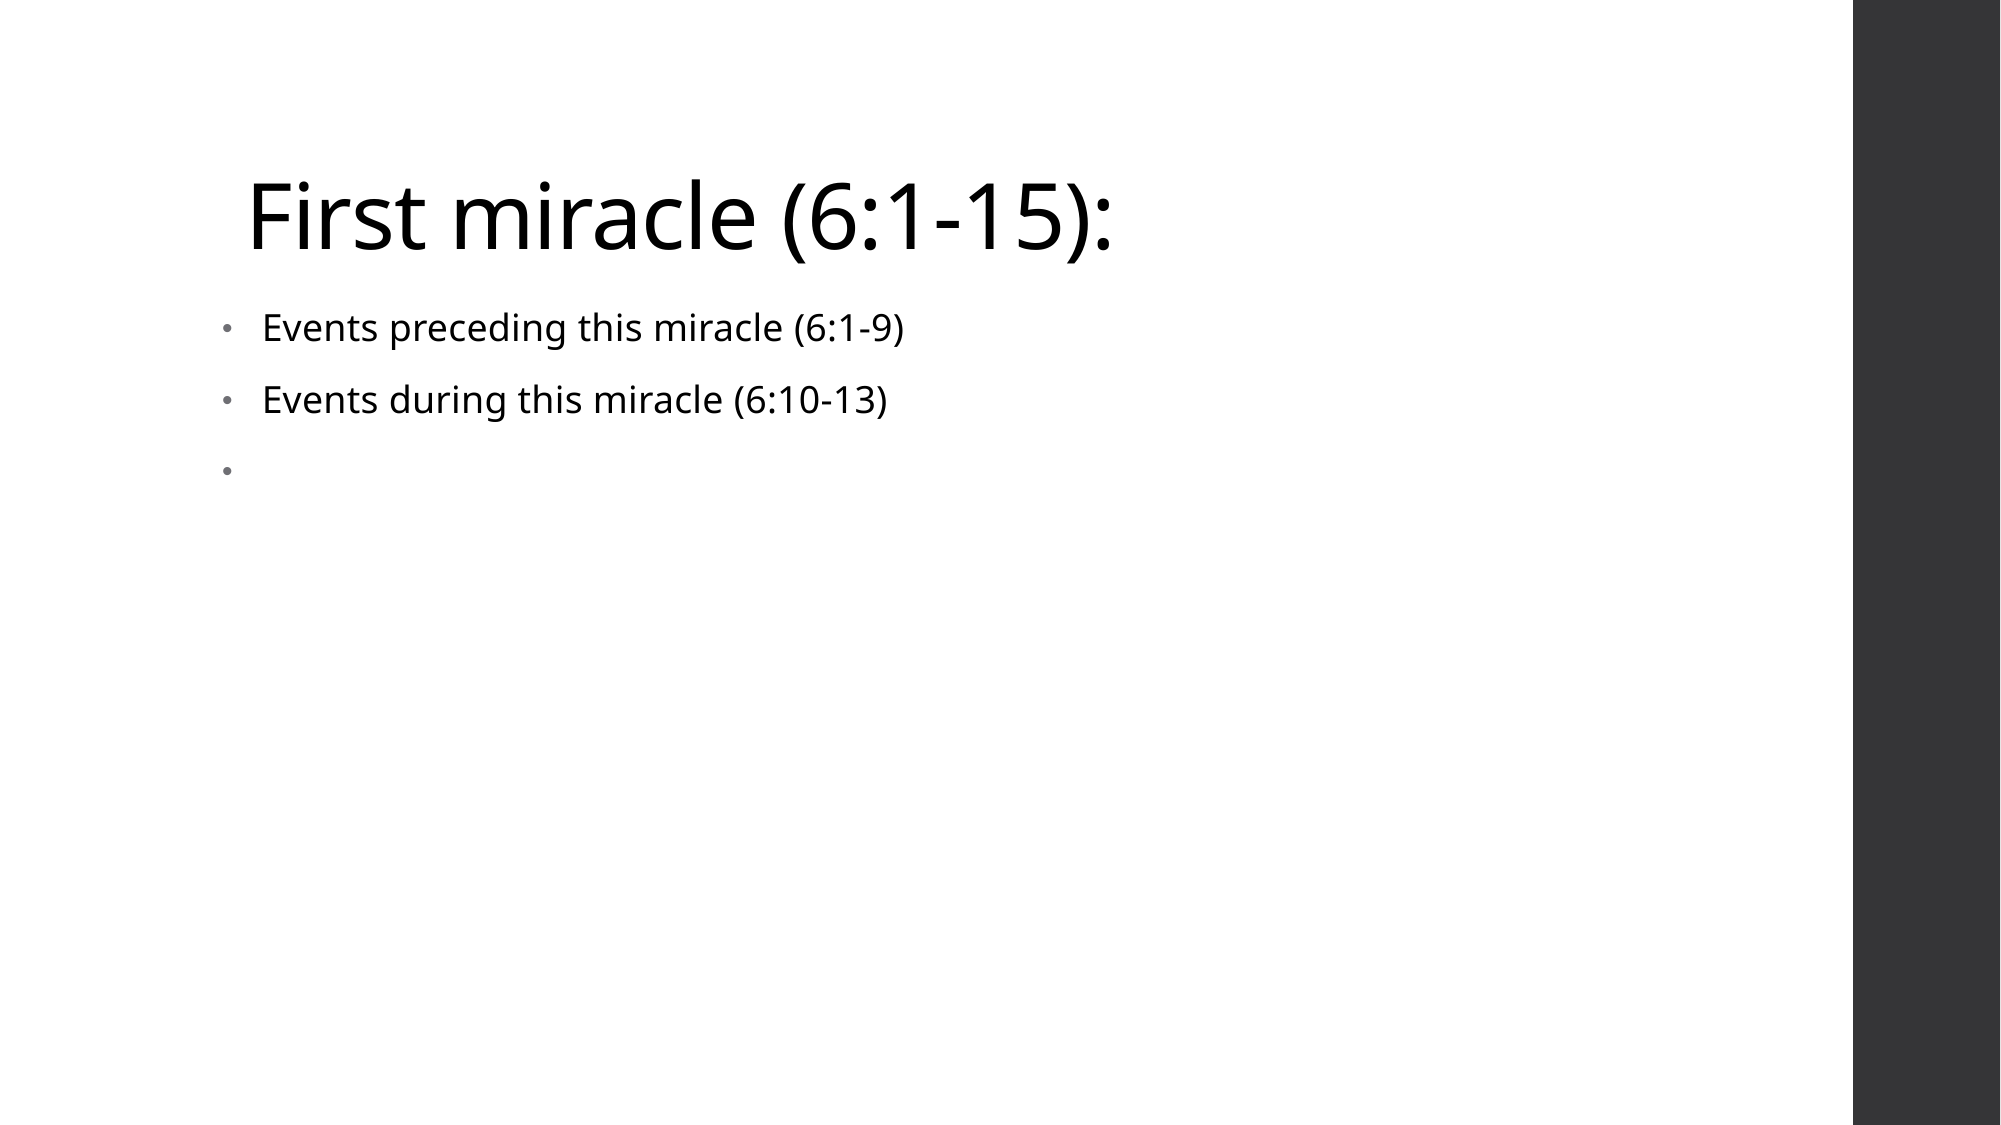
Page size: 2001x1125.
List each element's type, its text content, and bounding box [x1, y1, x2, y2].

list Events preceding this miracle (6:1-9) Events during this miracle (6:10-13) [206, 299, 1617, 1014]
title First miracle (6:1-15): [206, 60, 1797, 278]
